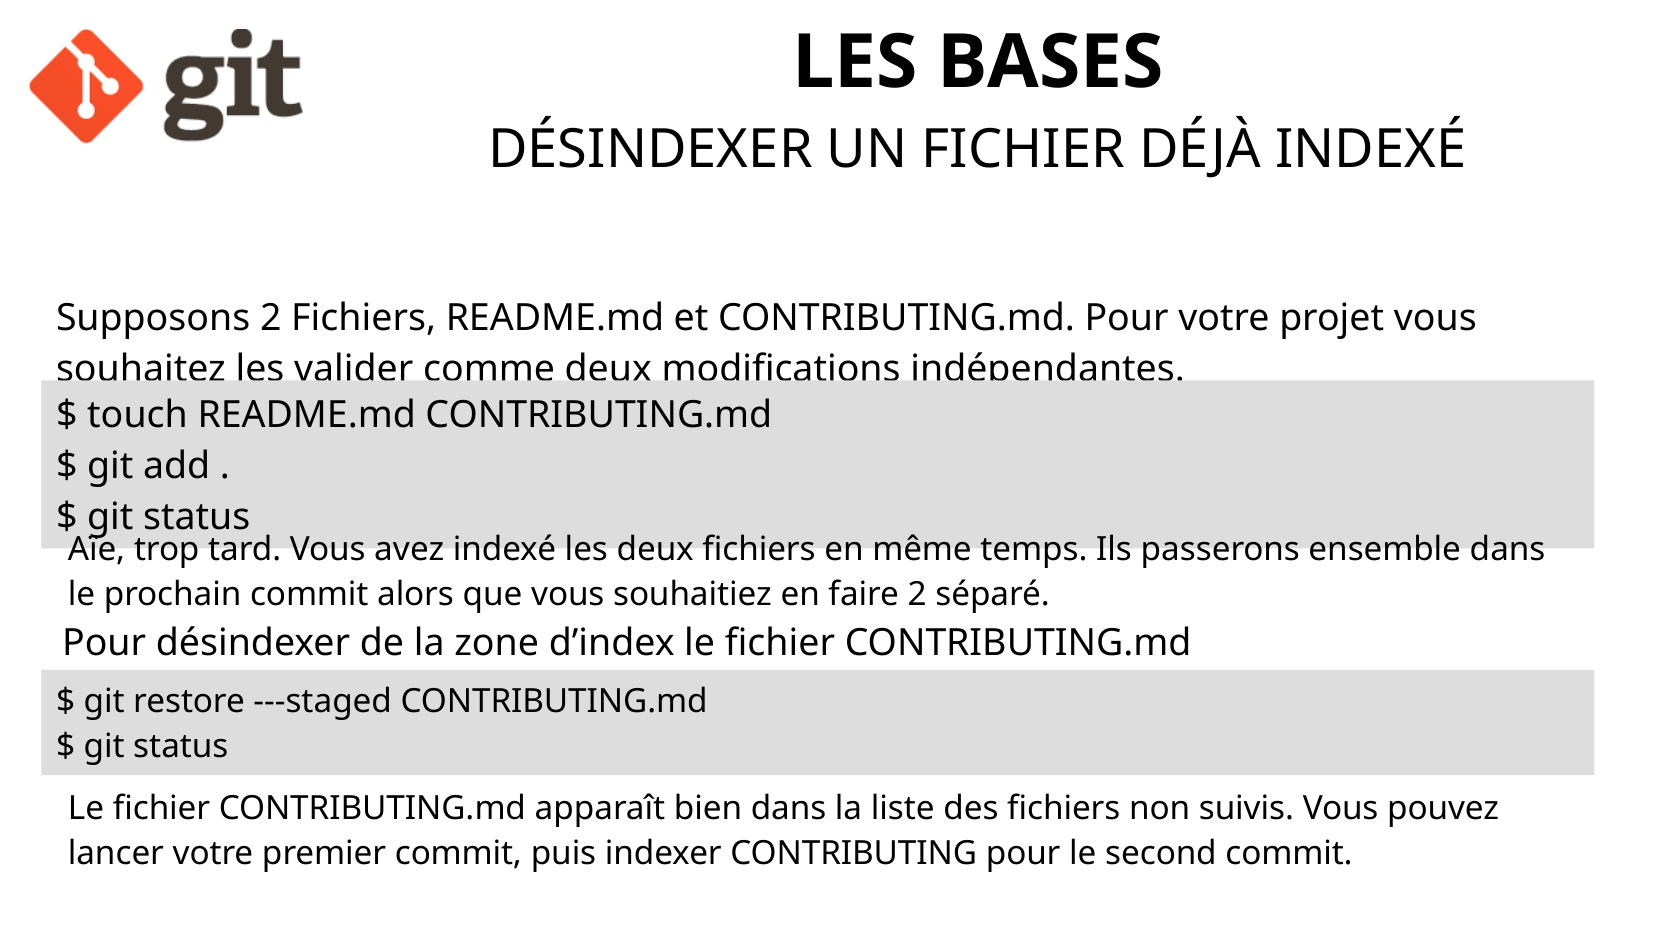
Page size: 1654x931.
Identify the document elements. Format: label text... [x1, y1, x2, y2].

text_box $ git restore ---staged CONTRIBUTING.md $ git status [41, 669, 1595, 760]
text_box Supposons 2 Fichiers, README.md et CONTRIBUTING.md. Pour votre projet vous souhaitez les valider comme deux modifications indépendantes. [41, 283, 1636, 383]
text_box Pour désindexer de la zone d’index le fichier CONTRIBUTING.md [47, 608, 1642, 666]
picture [29, 29, 303, 144]
text_box Le fichier CONTRIBUTING.md apparaît bien dans la liste des fichiers non suivis. Vous pouvez lancer votre premier commit, puis indexer CONTRIBUTING pour le second commit. [53, 776, 1589, 904]
text_box $ touch README.md CONTRIBUTING.md $ git add . $ git status [41, 380, 1595, 522]
text_box Les bases Désindexer un fichier déjà indexé [302, 0, 1654, 198]
text_box Aïe, trop tard. Vous avez indexé les deux fichiers en même temps. Ils passerons ensemble dans le prochain commit alors que vous souhaitiez en faire 2 séparé. [53, 517, 1589, 607]
